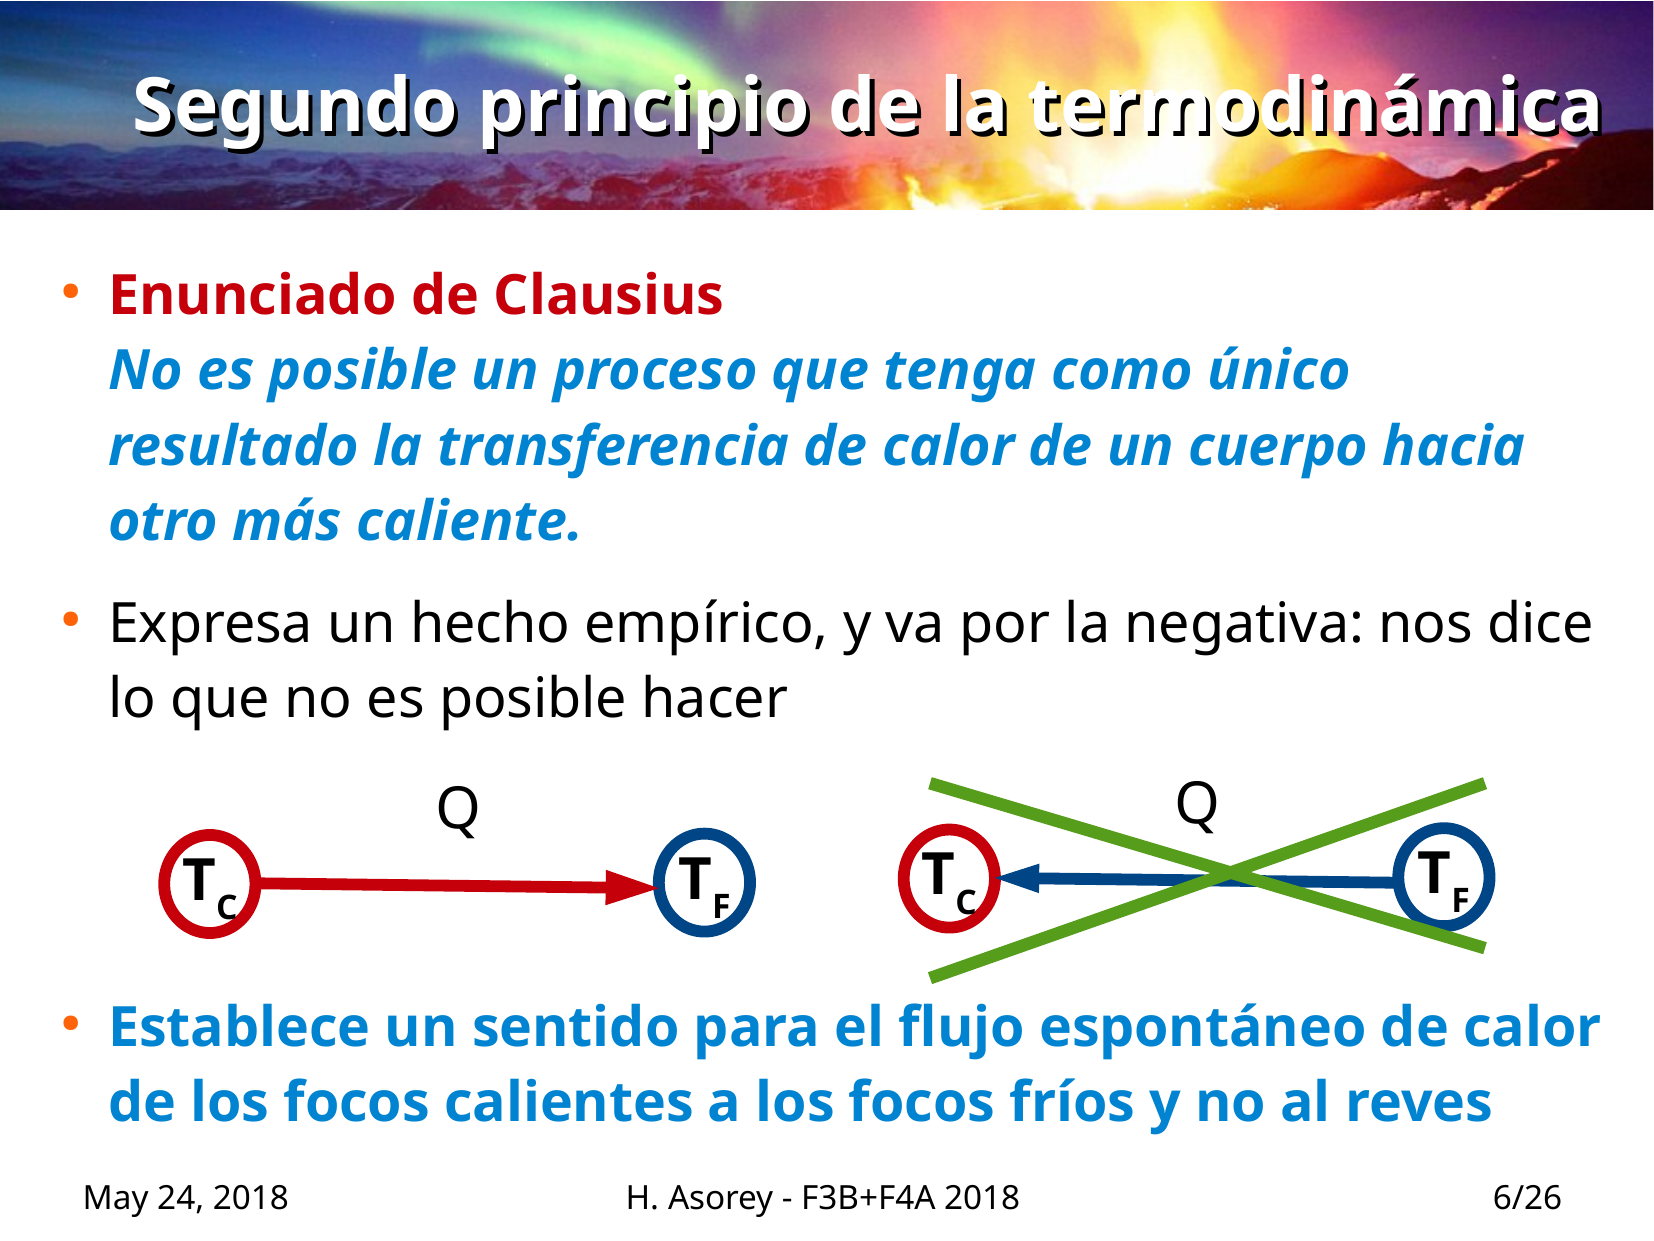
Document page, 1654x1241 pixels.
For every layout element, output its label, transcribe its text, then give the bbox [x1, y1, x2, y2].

text_box TC [164, 834, 256, 934]
text_box TC [903, 829, 995, 928]
list Enunciado de Clausius No es posible un proceso que tenga como único resultado la transferencia de calor de un cuerpo hacia otro más caliente. Expresa un hecho empírico, y va por la negativa: nos dice lo que no es posible hacer Establece un sentido para el flujo espontáneo de calor de los focos calientes a los focos fríos y no al reves [45, 255, 1606, 1156]
title Segundo principio de la termodinámica [45, 15, 1606, 191]
text_box TF [658, 833, 751, 932]
text_box TF [1398, 828, 1490, 927]
picture [0, 1, 1654, 210]
